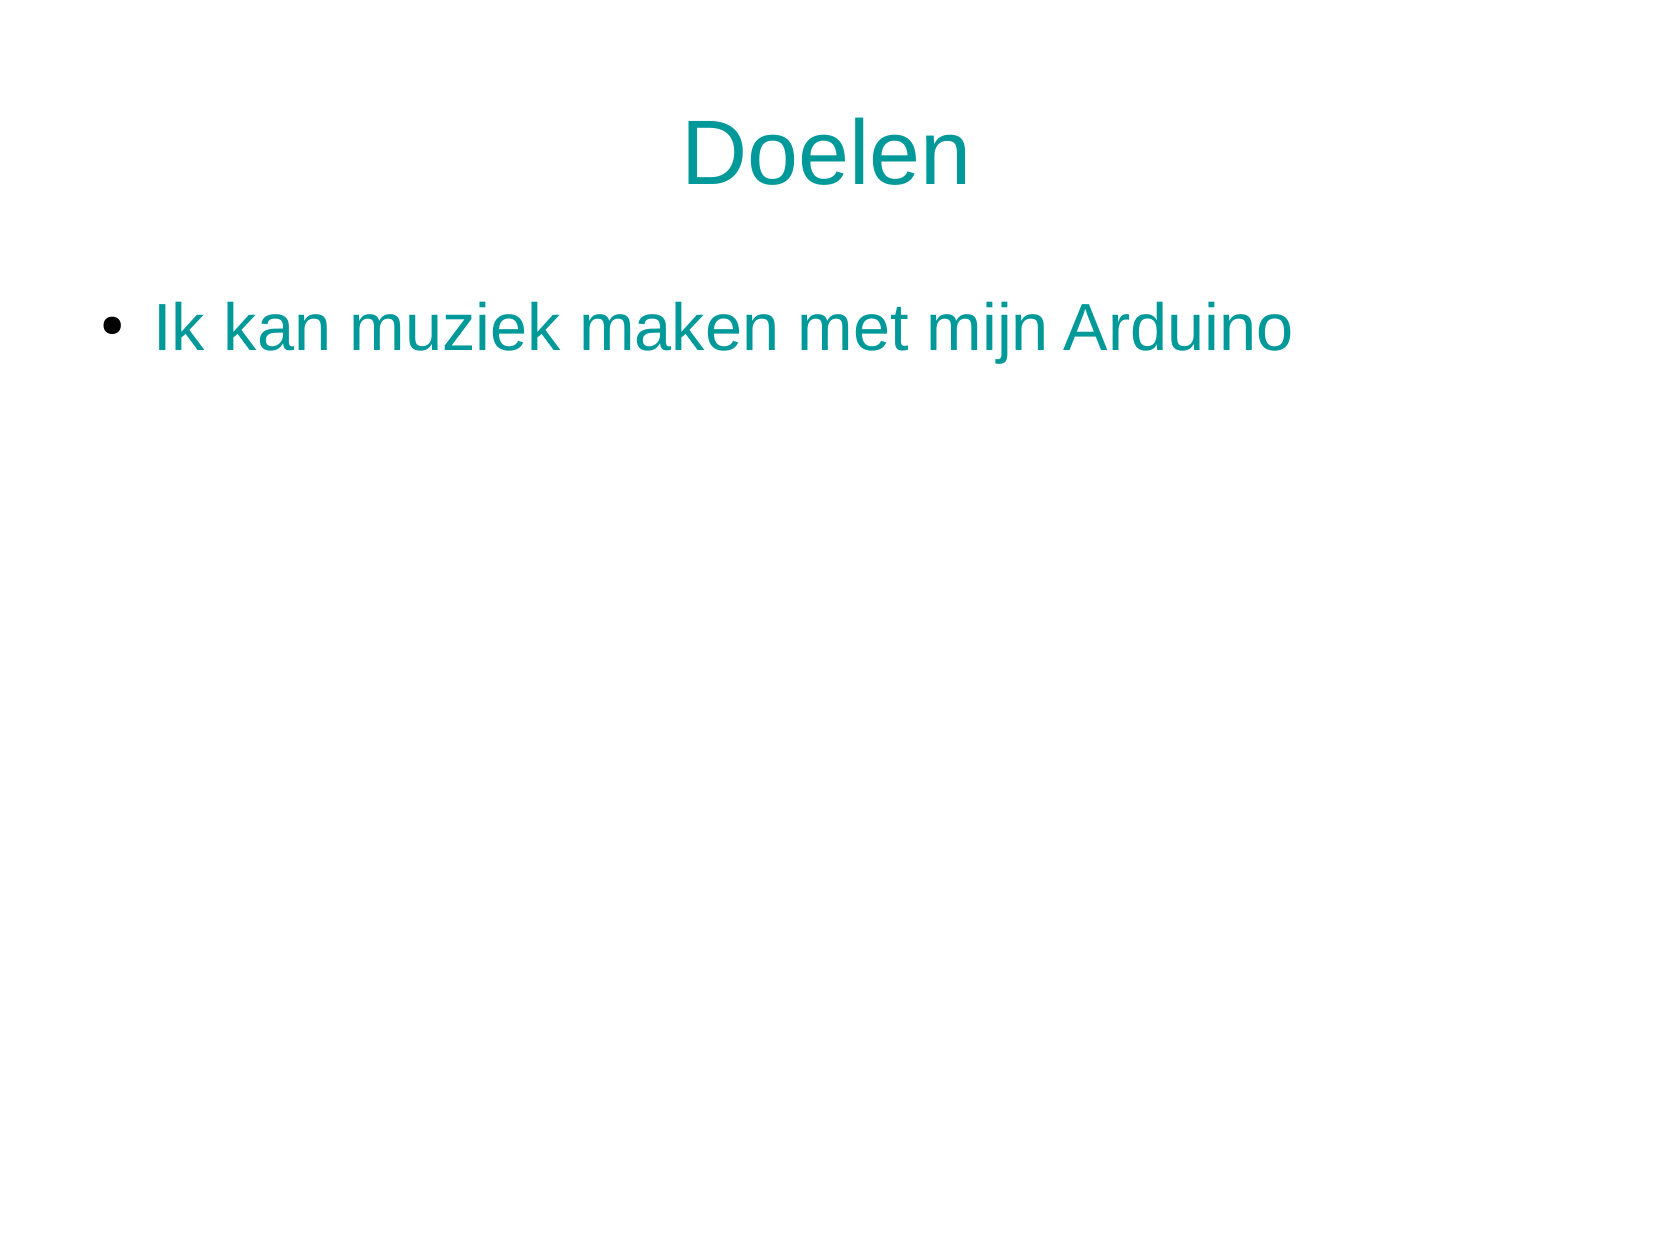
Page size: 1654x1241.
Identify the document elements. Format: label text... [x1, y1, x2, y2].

title Doelen [82, 49, 1571, 257]
list Ik kan muziek maken met mijn Arduino [82, 290, 1571, 1010]
